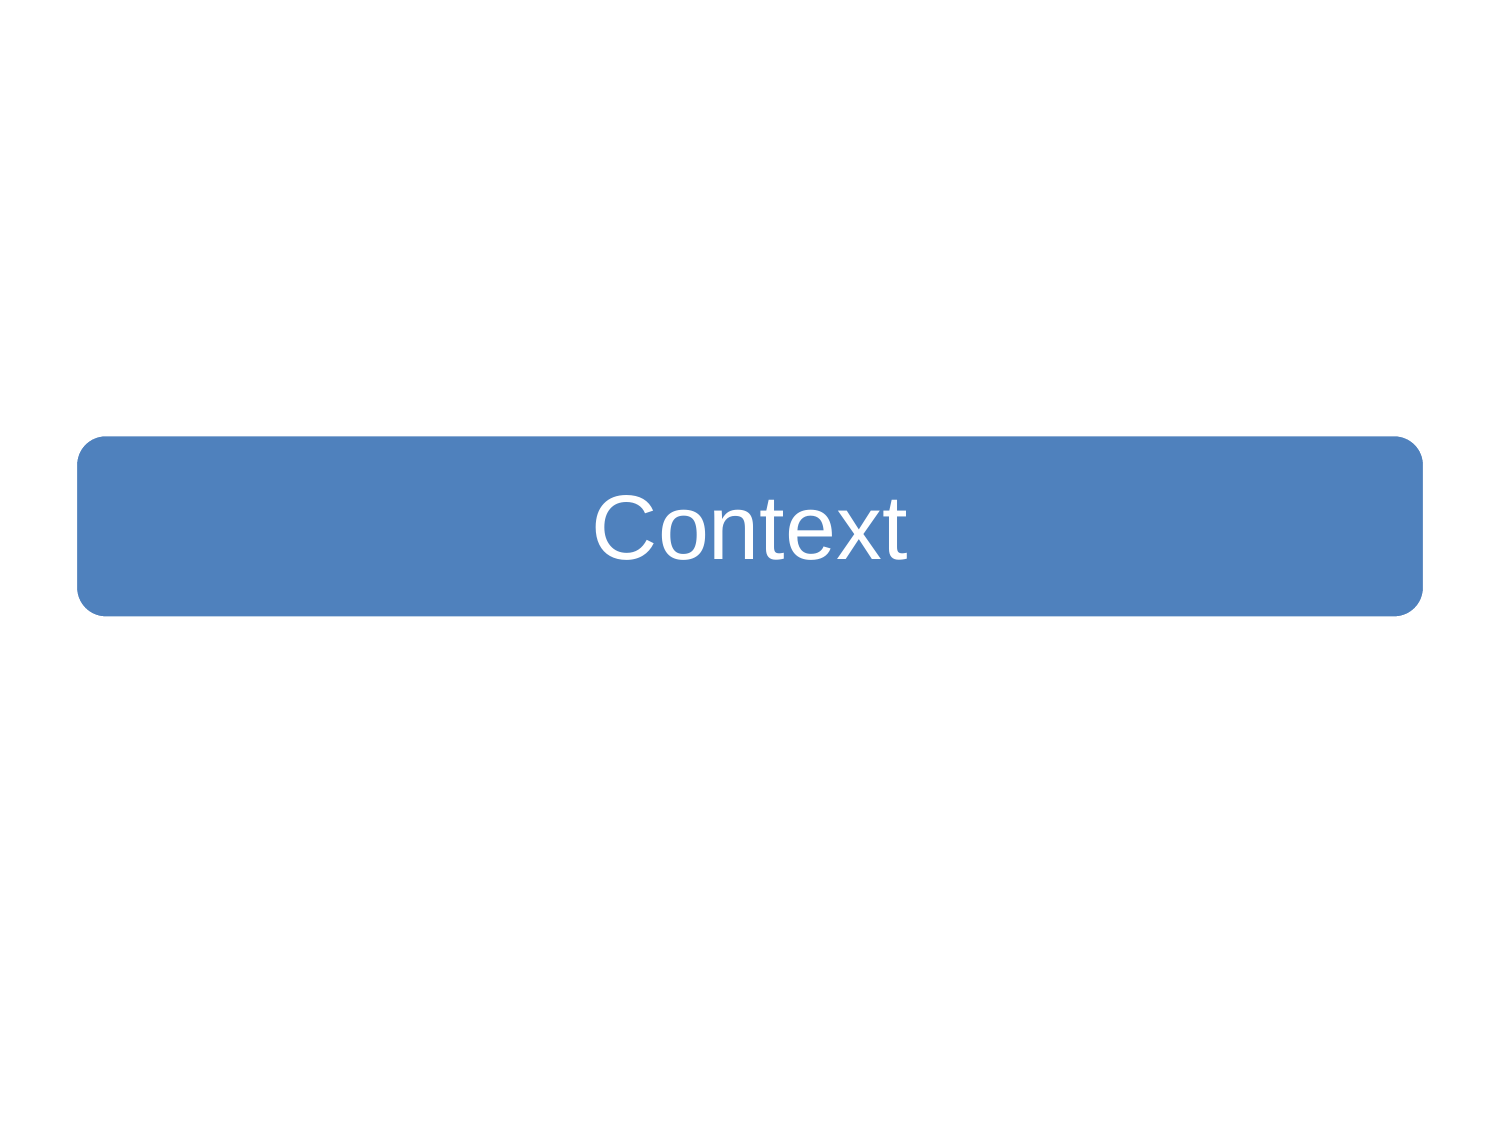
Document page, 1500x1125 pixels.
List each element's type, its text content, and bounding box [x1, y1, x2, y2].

title Context [75, 428, 1426, 617]
